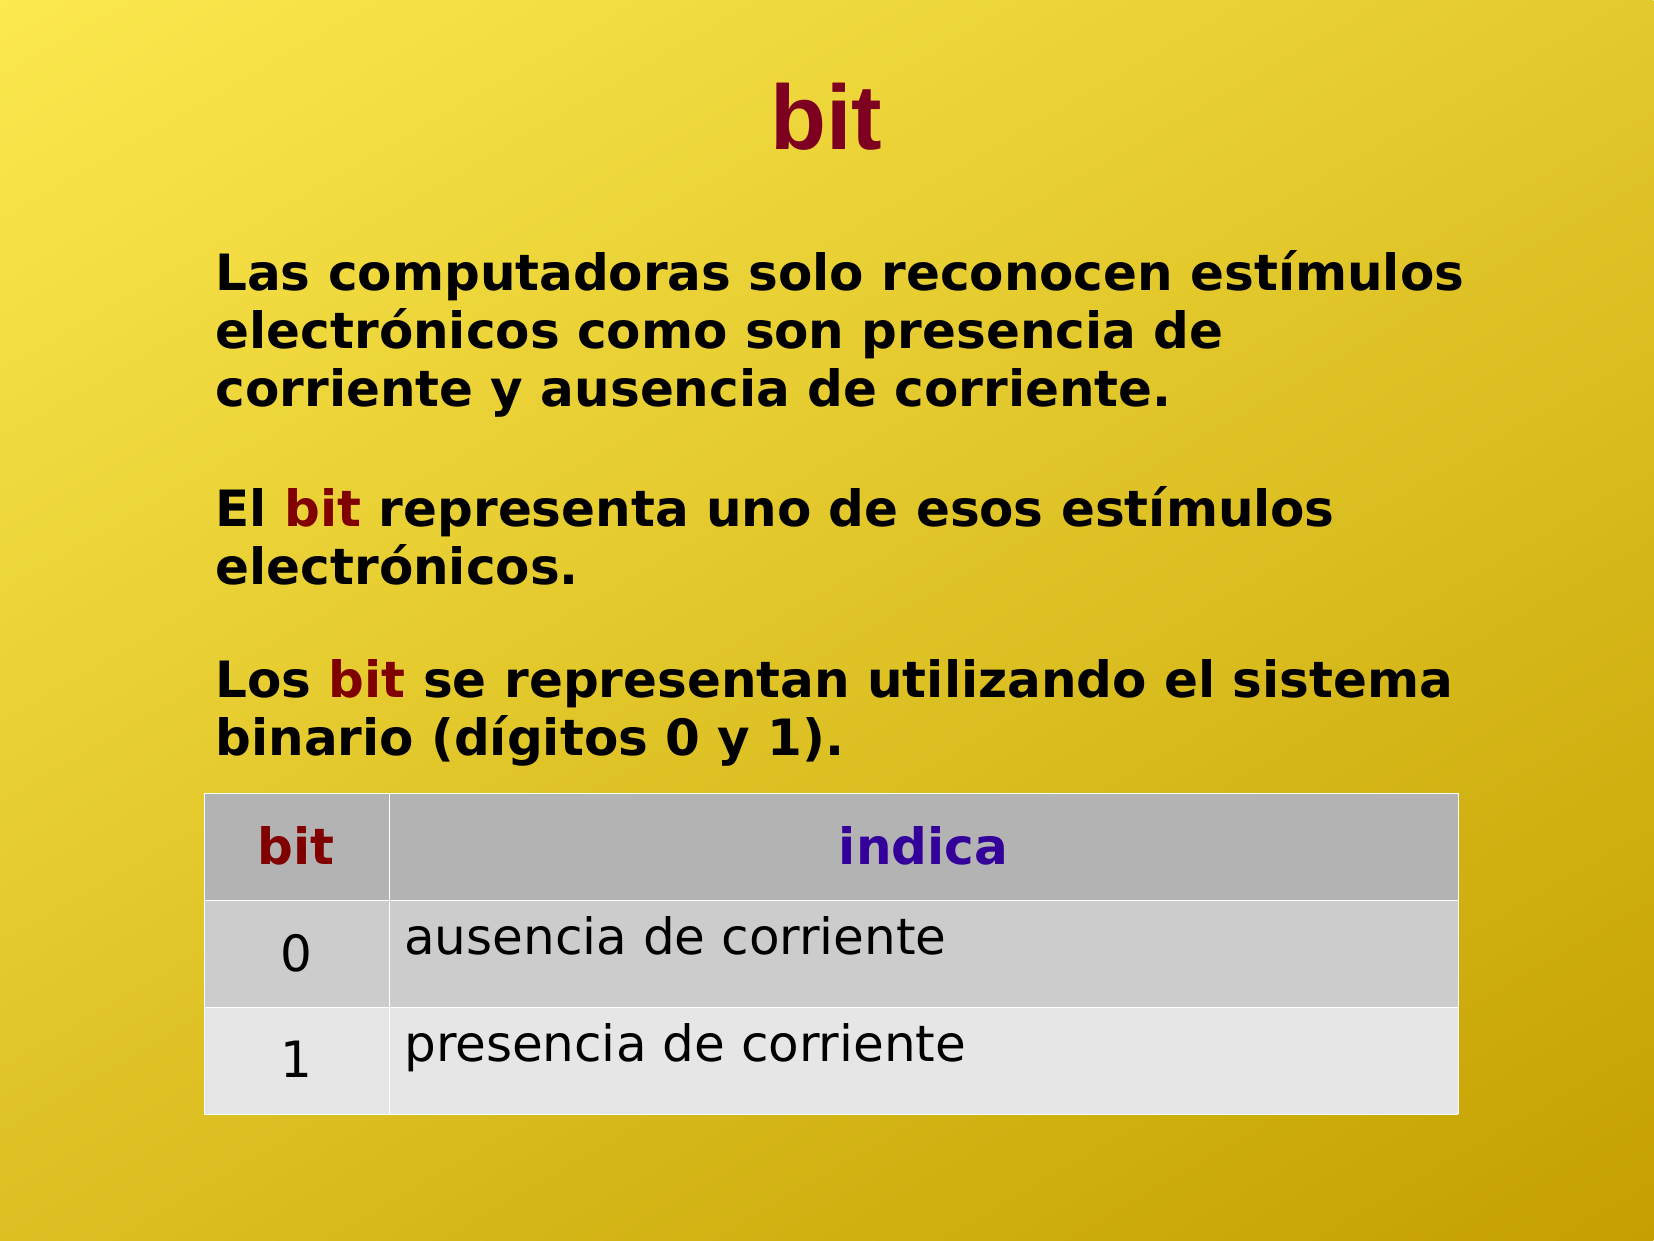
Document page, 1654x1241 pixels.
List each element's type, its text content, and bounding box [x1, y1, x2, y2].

title bit [82, 13, 1571, 222]
table_cell ausencia de corriente [390, 901, 1458, 1007]
text_box Los bit se representan utilizando el sistema binario (dígitos 0 y 1). [200, 643, 1489, 776]
text_box El bit representa uno de esos estímulos electrónicos. [200, 472, 1489, 604]
table_cell presencia de corriente [390, 1008, 1458, 1114]
text_box Las computadoras solo reconocen estímulos electrónicos como son presencia de corriente y ausencia de corriente. [200, 236, 1489, 426]
table_cell 1 [205, 1008, 389, 1114]
table_header indica [390, 794, 1458, 900]
table_header bit [205, 794, 389, 900]
table_cell 0 [205, 901, 389, 1007]
